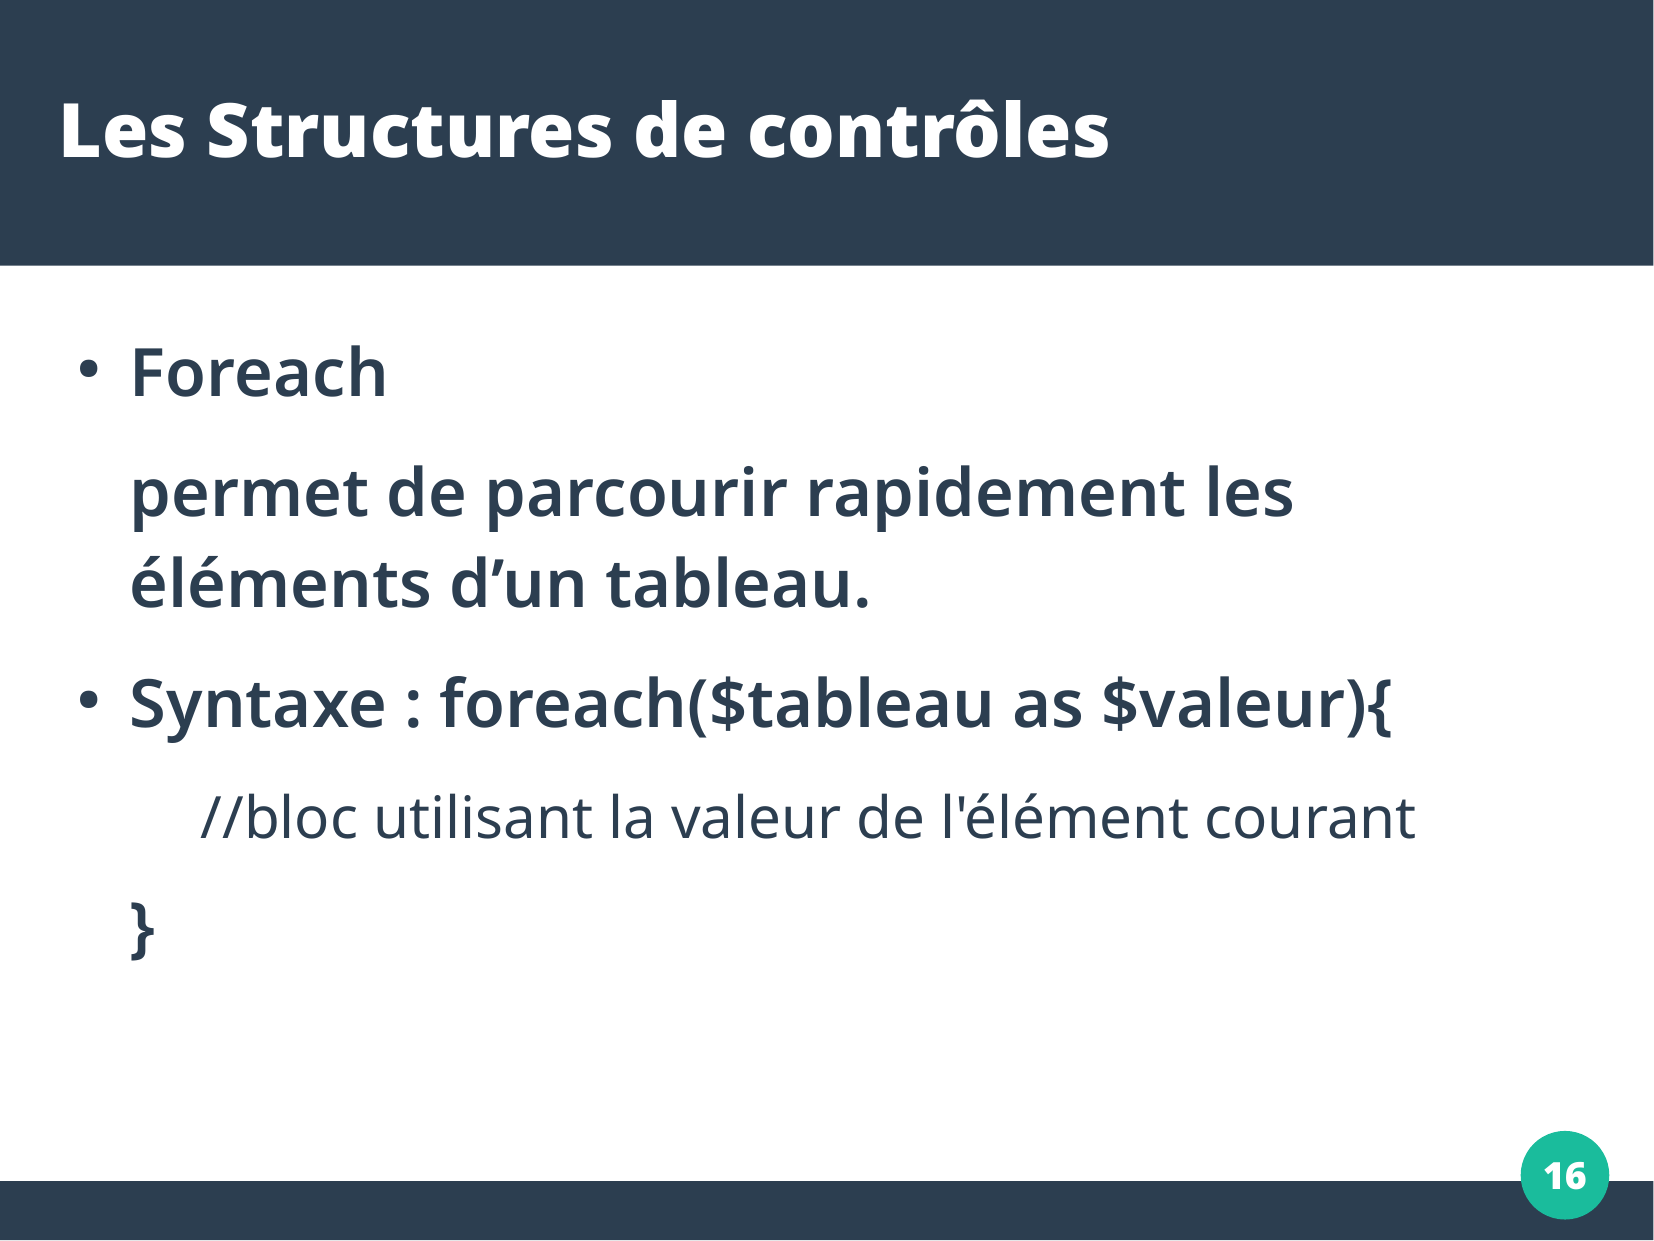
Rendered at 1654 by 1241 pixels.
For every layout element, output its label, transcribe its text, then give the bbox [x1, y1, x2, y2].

list Foreach permet de parcourir rapidement les éléments d’un tableau. Syntaxe : foreach($tableau as $valeur){ //bloc utilisant la valeur de l'élément courant } [59, 324, 1595, 1152]
title Les Structures de contrôles [59, 49, 1595, 207]
